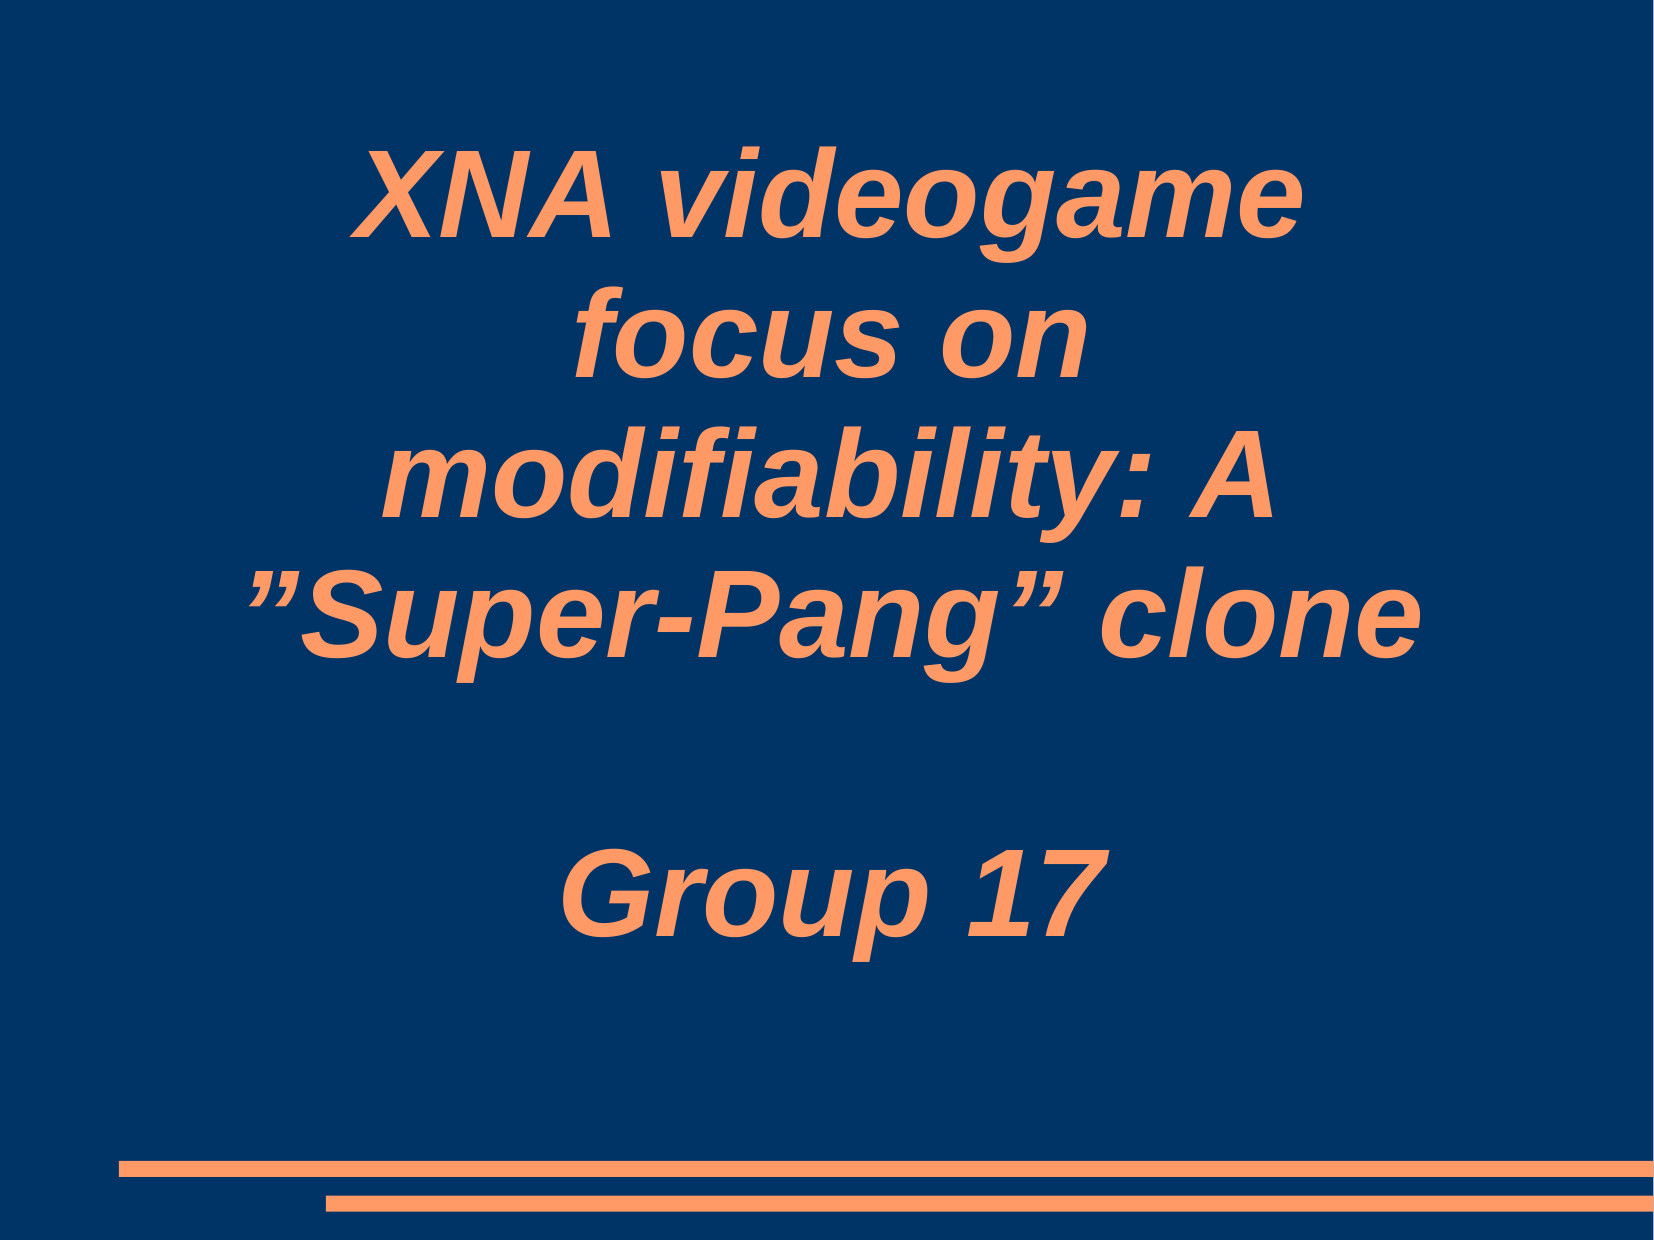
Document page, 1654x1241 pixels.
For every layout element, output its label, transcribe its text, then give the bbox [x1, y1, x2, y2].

title XNA videogame focus on modifiability: A ”Super-Pang” clone Group 17 [200, 124, 1463, 964]
